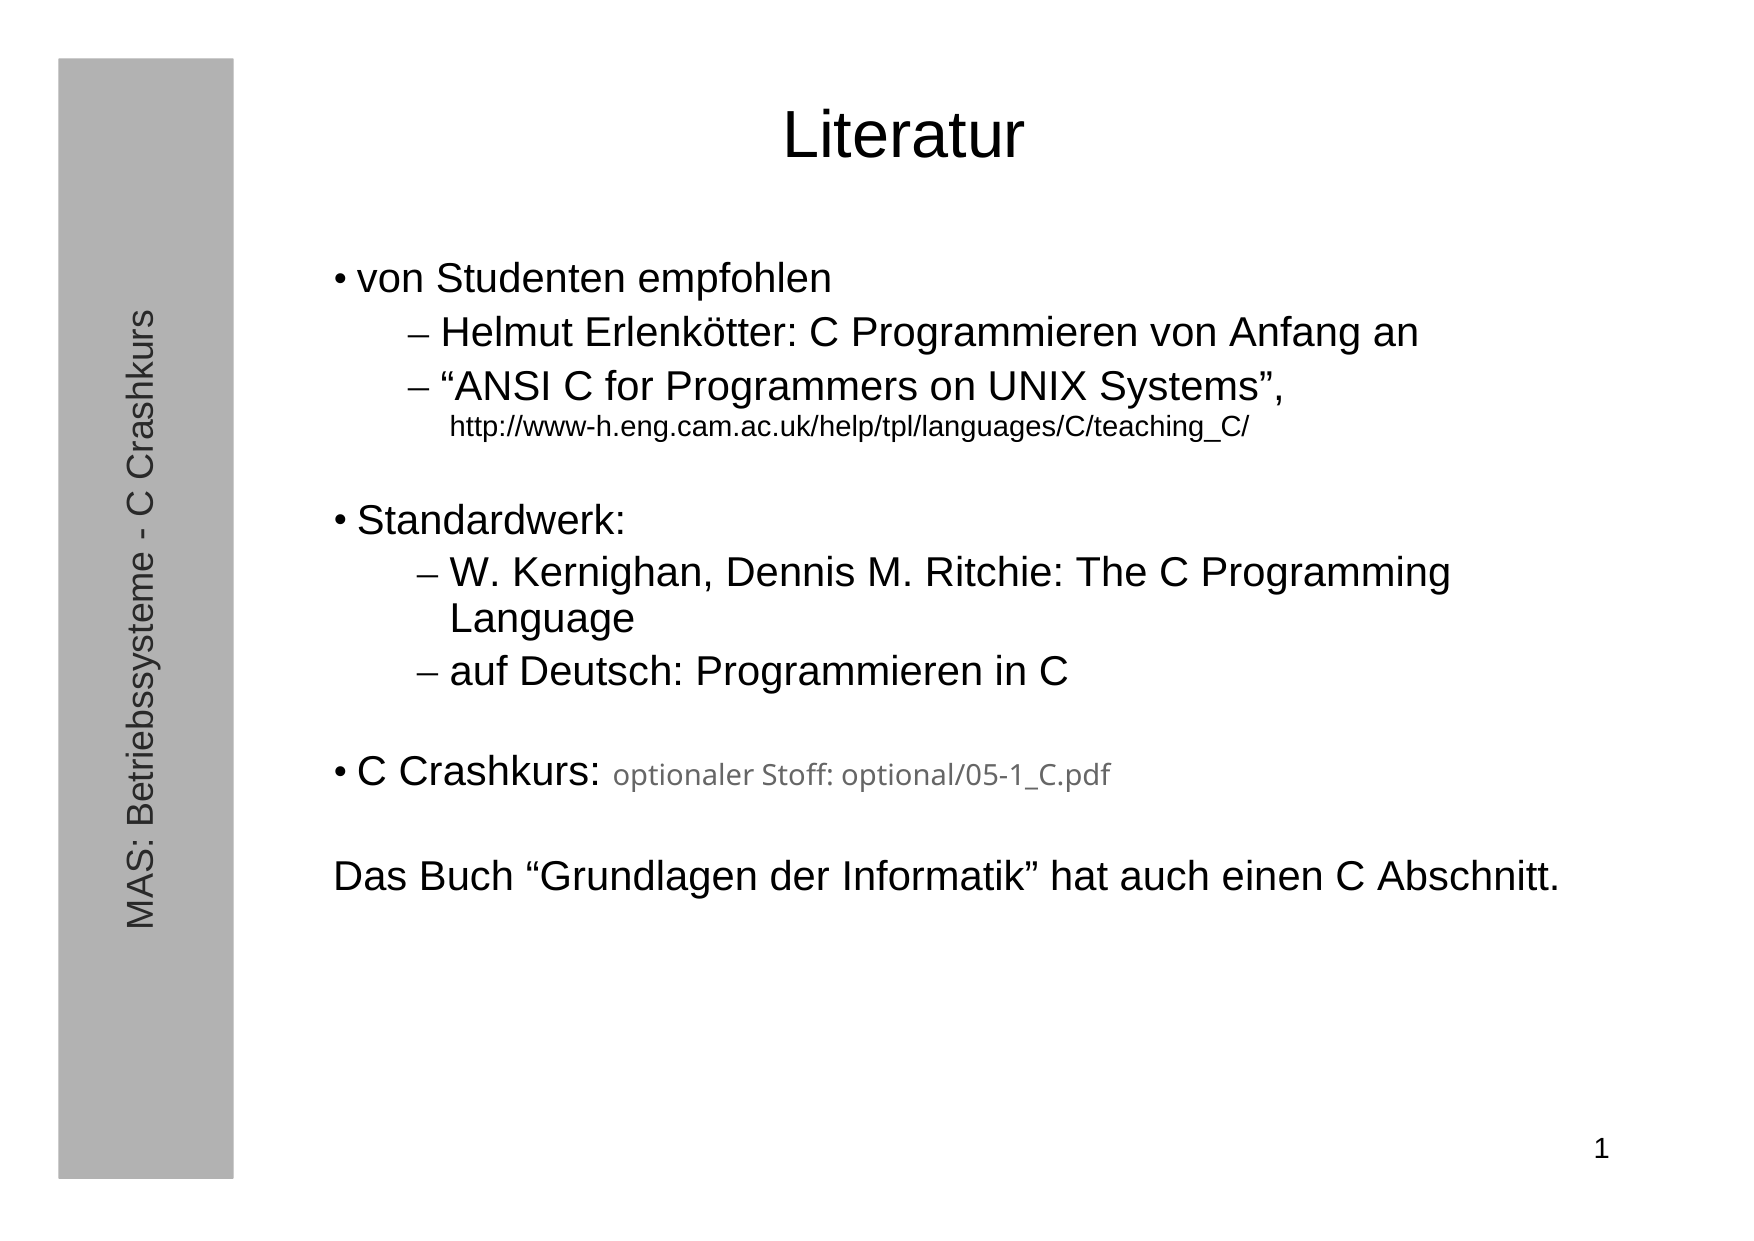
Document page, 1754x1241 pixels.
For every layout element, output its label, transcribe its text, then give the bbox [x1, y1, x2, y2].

text_box <number> [1593, 1130, 1651, 1168]
text_box Literatur [512, 86, 1297, 181]
text_box von Studenten empfohlen Helmut Erlenkötter: C Programmieren von Anfang an “ANSI C for Programmers on UNIX Systems”, http://www-h.eng.cam.ac.uk/help/tpl/languages/C/teaching_C/ Standardwerk: W. Kernighan, Dennis M. Ritchie: The C Programming Language auf Deutsch: Programmieren in C C Crashkurs: optionaler Stoff: optional/05-1_C.pdf Das Buch “Grundlagen der Informatik” hat auch einen C Abschnitt. [318, 246, 1637, 948]
text_box [59, 59, 233, 1179]
text_box [290, 221, 1651, 383]
text_box MAS: Betriebssysteme - C Crashkurs [110, 60, 195, 1180]
